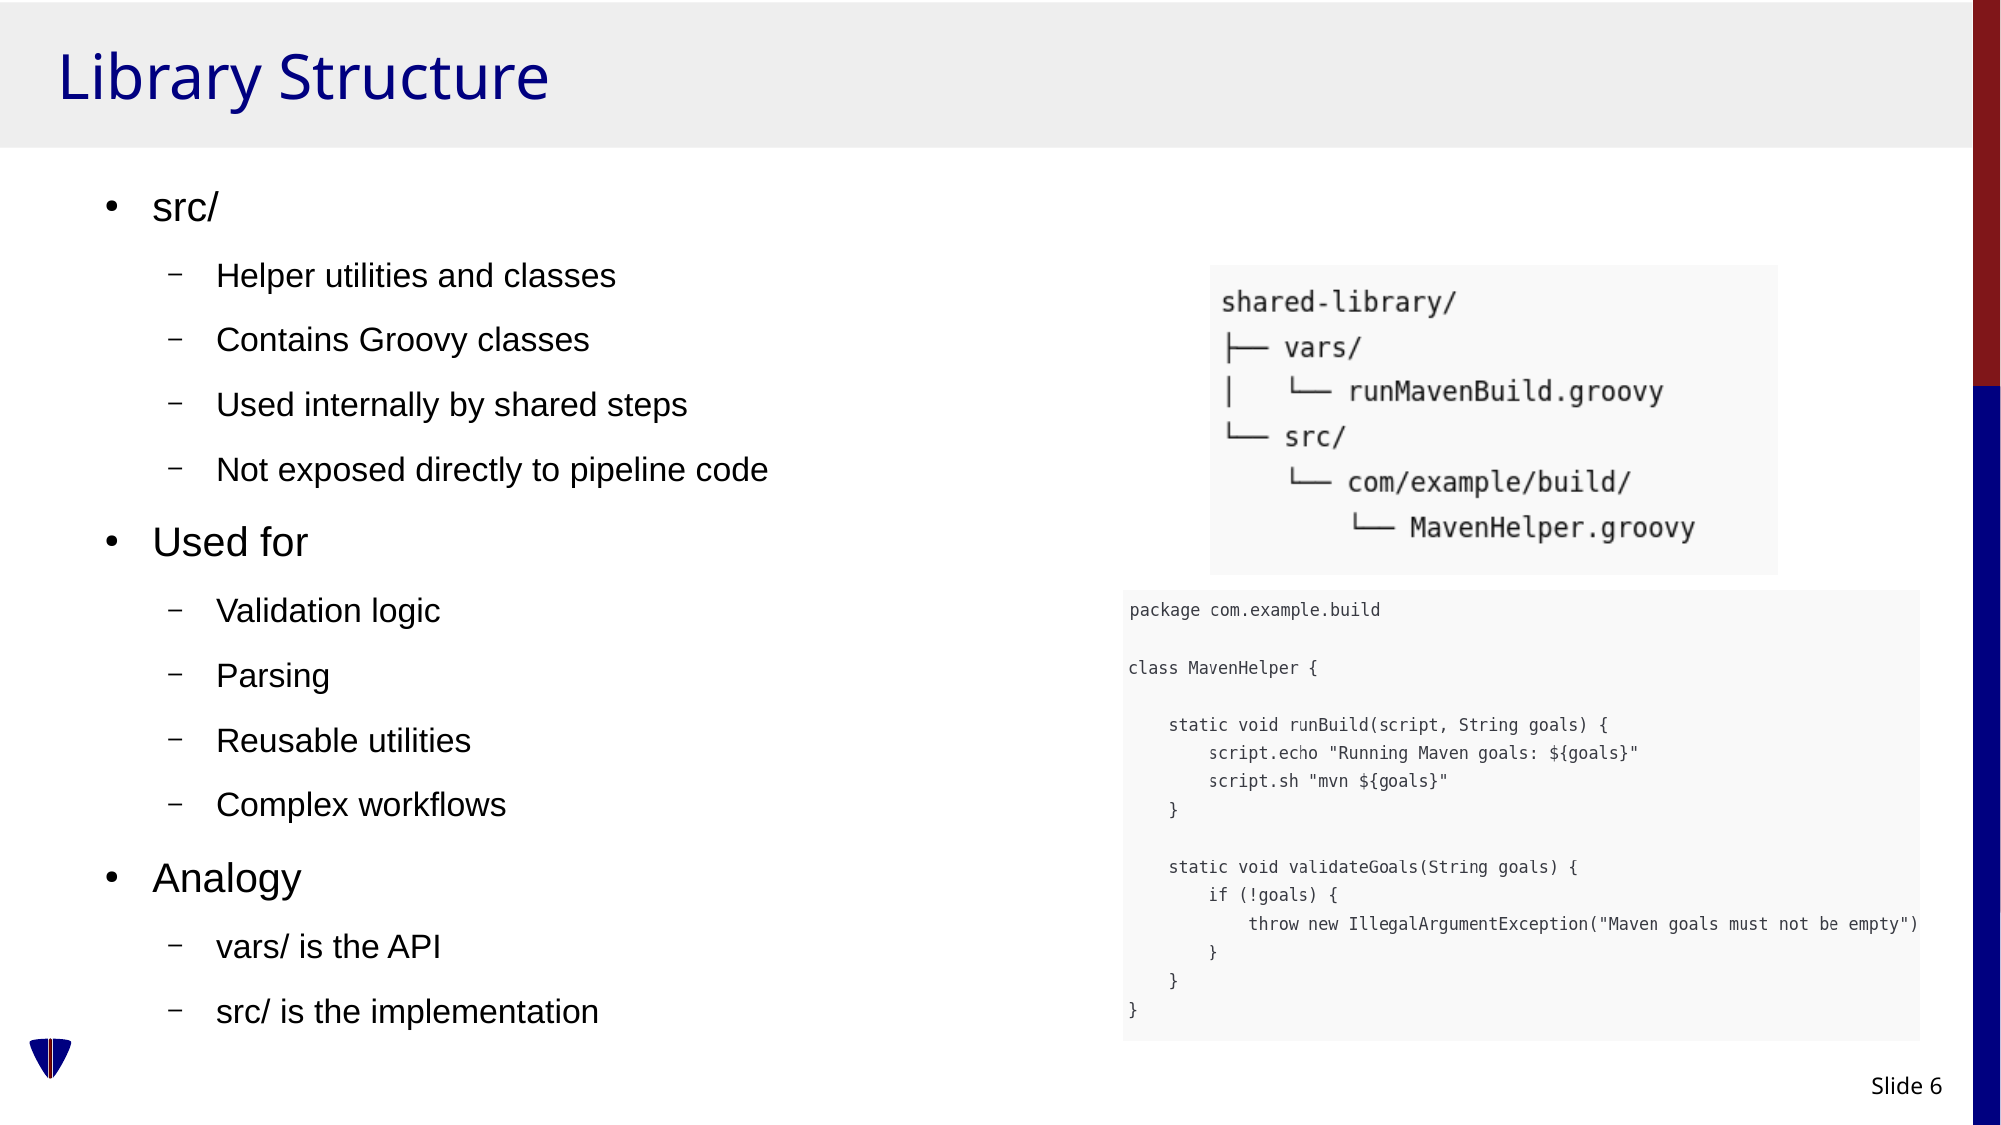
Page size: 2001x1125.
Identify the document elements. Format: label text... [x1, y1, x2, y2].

picture [1123, 590, 1920, 1041]
list src/ Helper utilities and classes Contains Groovy classes Used internally by shared steps Not exposed directly to pipeline code Used for Validation logic Parsing Reusable utilities Complex workflows Analogy vars/ is the API src/ is the implementation [88, 177, 1063, 1034]
title Library Structure [0, 2, 1973, 148]
picture [1210, 265, 1778, 576]
